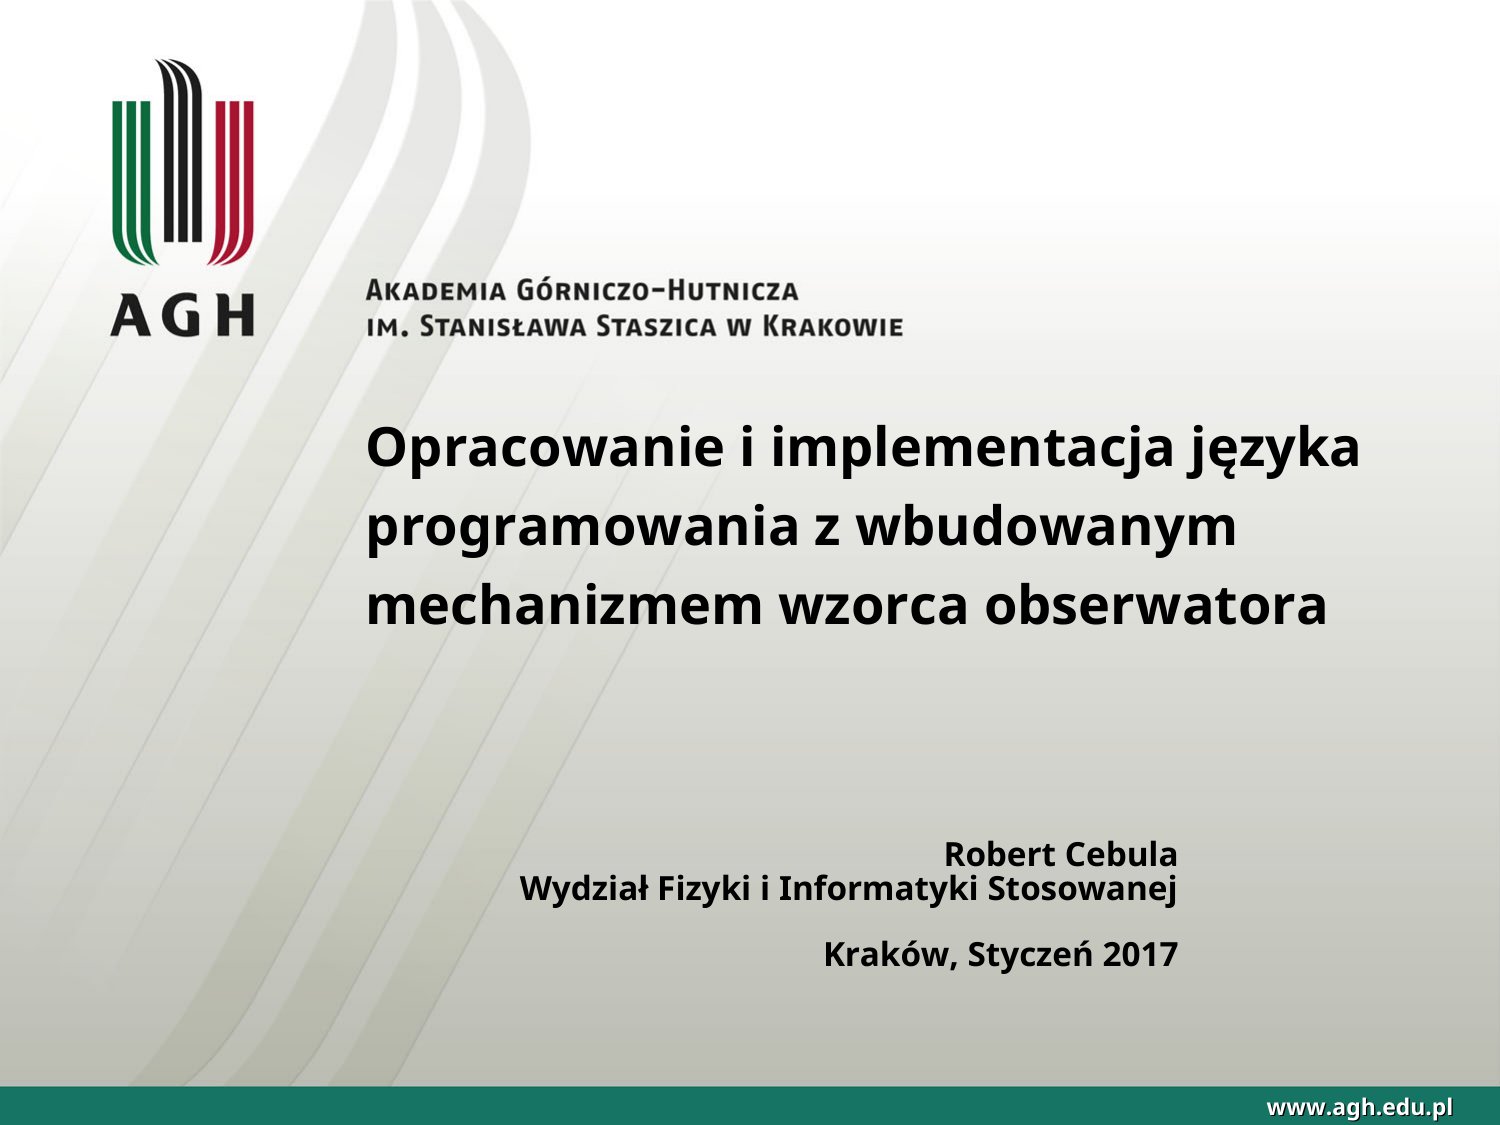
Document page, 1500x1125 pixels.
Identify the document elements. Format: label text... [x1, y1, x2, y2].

text_box www.agh.edu.pl [1251, 1084, 1500, 1125]
text_box Robert Cebula Wydział Fizyki i Informatyki Stosowanej Kraków, Styczeń 2017 [519, 839, 1500, 978]
title Opracowanie i implementacja języka programowania z wbudowanym mechanizmem wzorca obserwatora [365, 398, 1376, 646]
picture [0, 0, 1500, 1125]
